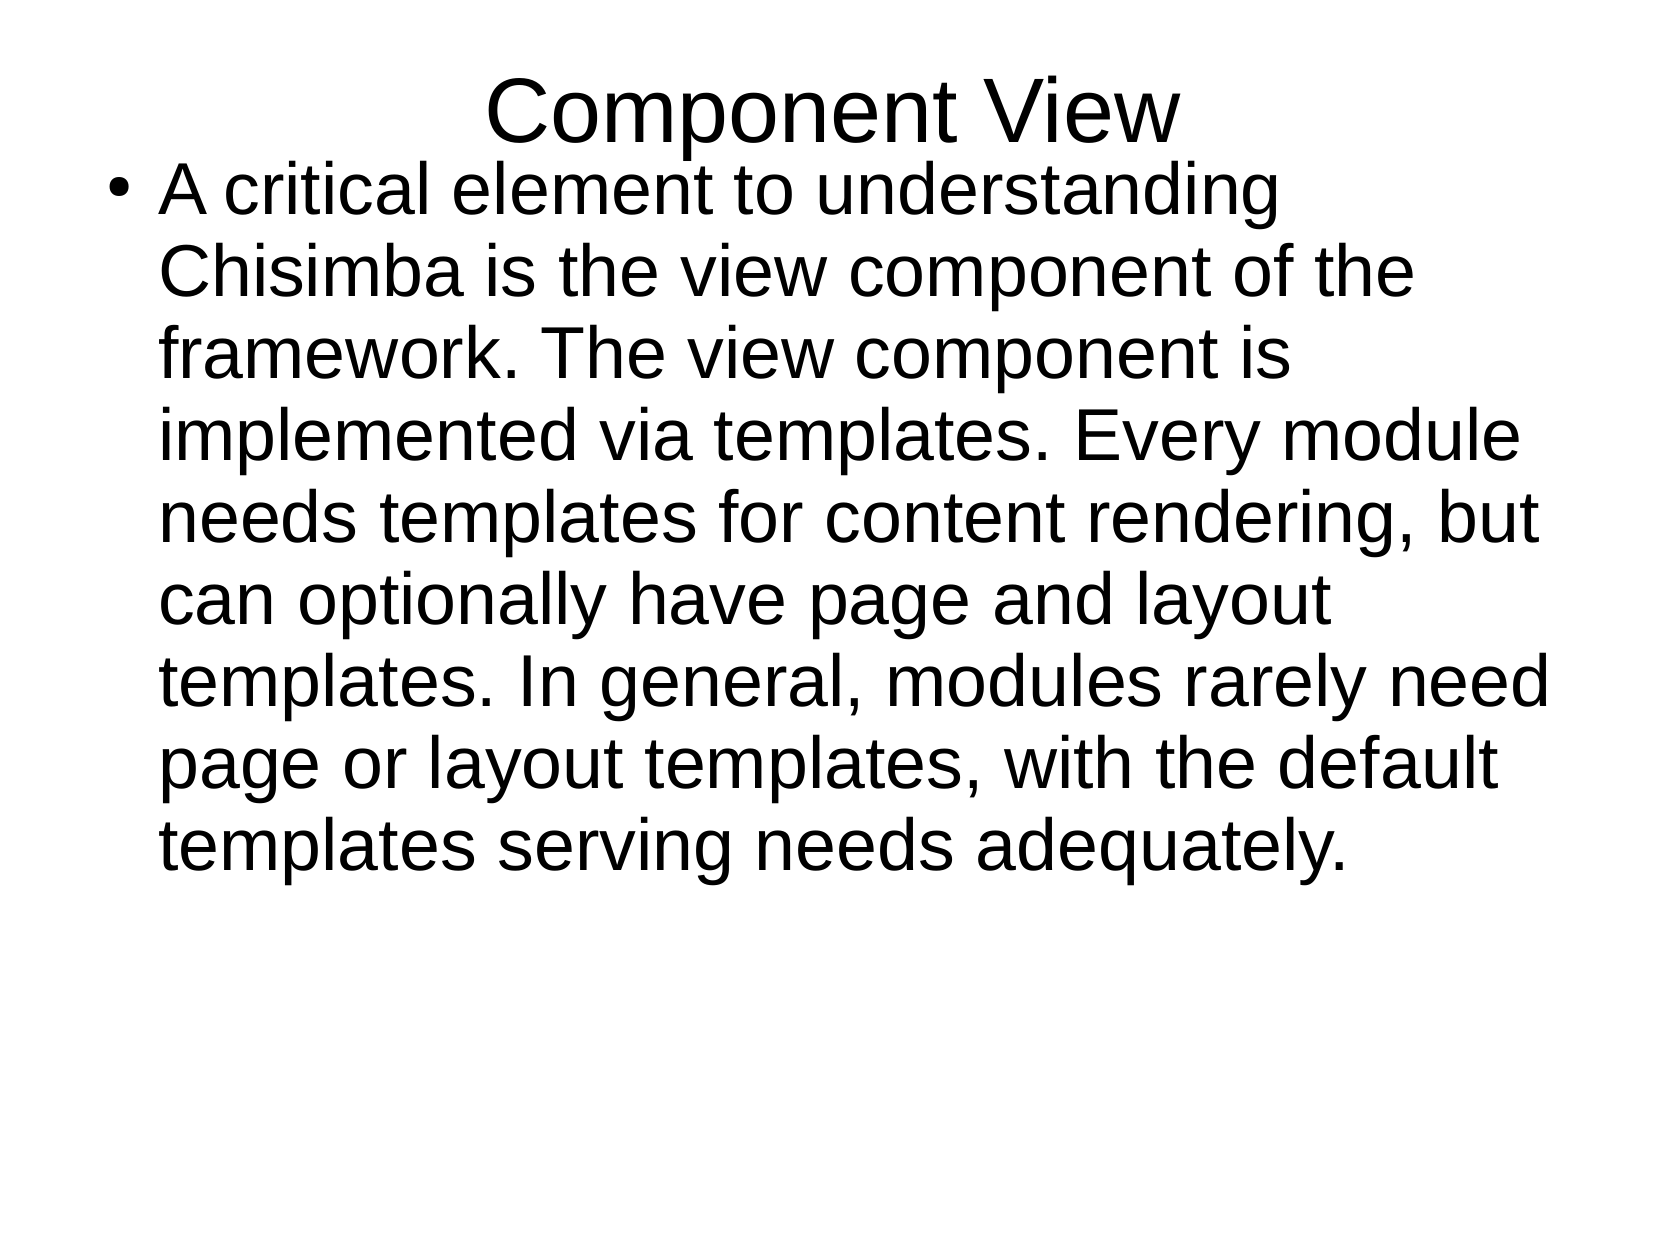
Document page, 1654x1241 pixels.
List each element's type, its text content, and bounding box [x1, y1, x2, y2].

title Component View [88, 14, 1577, 147]
list A critical element to understanding Chisimba is the view component of the framework. The view component is implemented via templates. Every module needs templates for content rendering, but can optionally have page and layout templates. In general, modules rarely need page or layout templates, with the default templates serving needs adequately. [88, 147, 1577, 967]
